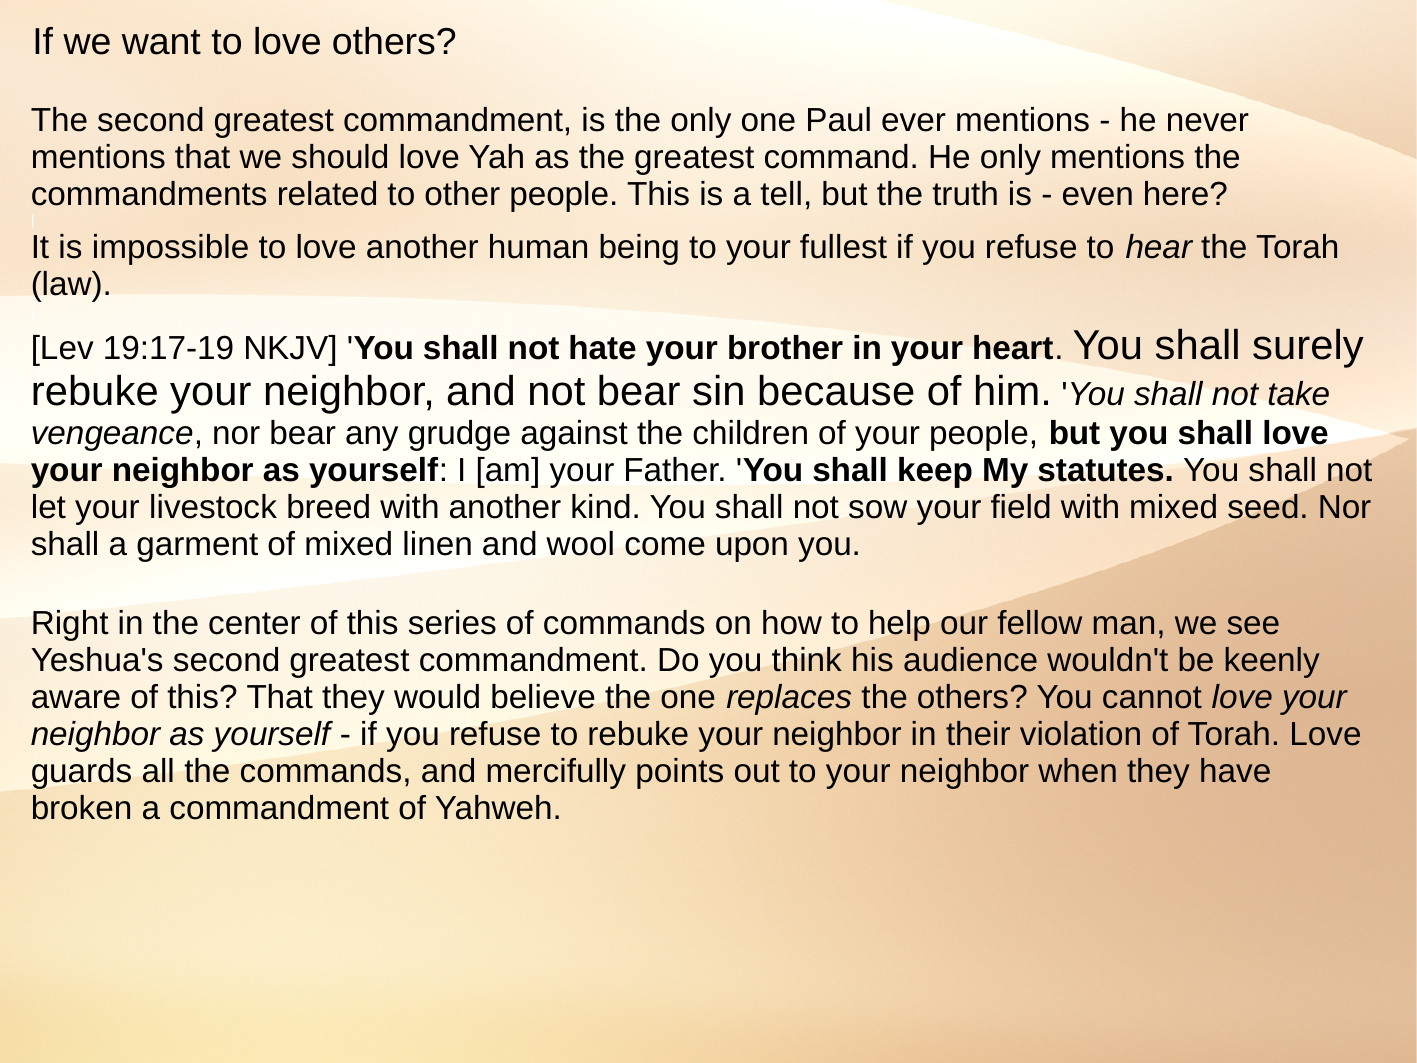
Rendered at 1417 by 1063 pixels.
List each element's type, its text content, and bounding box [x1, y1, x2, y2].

picture [0, 0, 1417, 1063]
text_box If we want to love others? [17, 13, 1398, 122]
text_box The second greatest commandment, is the only one Paul ever mentions - he never mentions that we should love Yah as the greatest command. He only mentions the commandments related to other people. This is a tell, but the truth is - even here? | It is impossible to love another human being to your fullest if you refuse to hear the Torah (law). | [Lev 19:17-19 NKJV] 'You shall not hate your brother in your heart. You shall surely rebuke your neighbor, and not bear sin because of him. 'You shall not take vengeance, nor bear any grudge against the children of your people, but you shall love your neighbor as yourself: I [am] your Father. 'You shall keep My statutes. You shall not let your livestock breed with another kind. You shall not sow your field with mixed seed. Nor shall a garment of mixed linen and wool come upon you. Right in the center of this series of commands on how to help our fellow man, we see Yeshua's second greatest commandment. Do you think his audience wouldn't be keenly aware of this? That they would believe the one replaces the others? You cannot love your neighbor as yourself - if you refuse to rebuke your neighbor in their violation of Torah. Love guards all the commands, and mercifully points out to your neighbor when they have broken a commandment of Yahweh. [16, 93, 1394, 1036]
